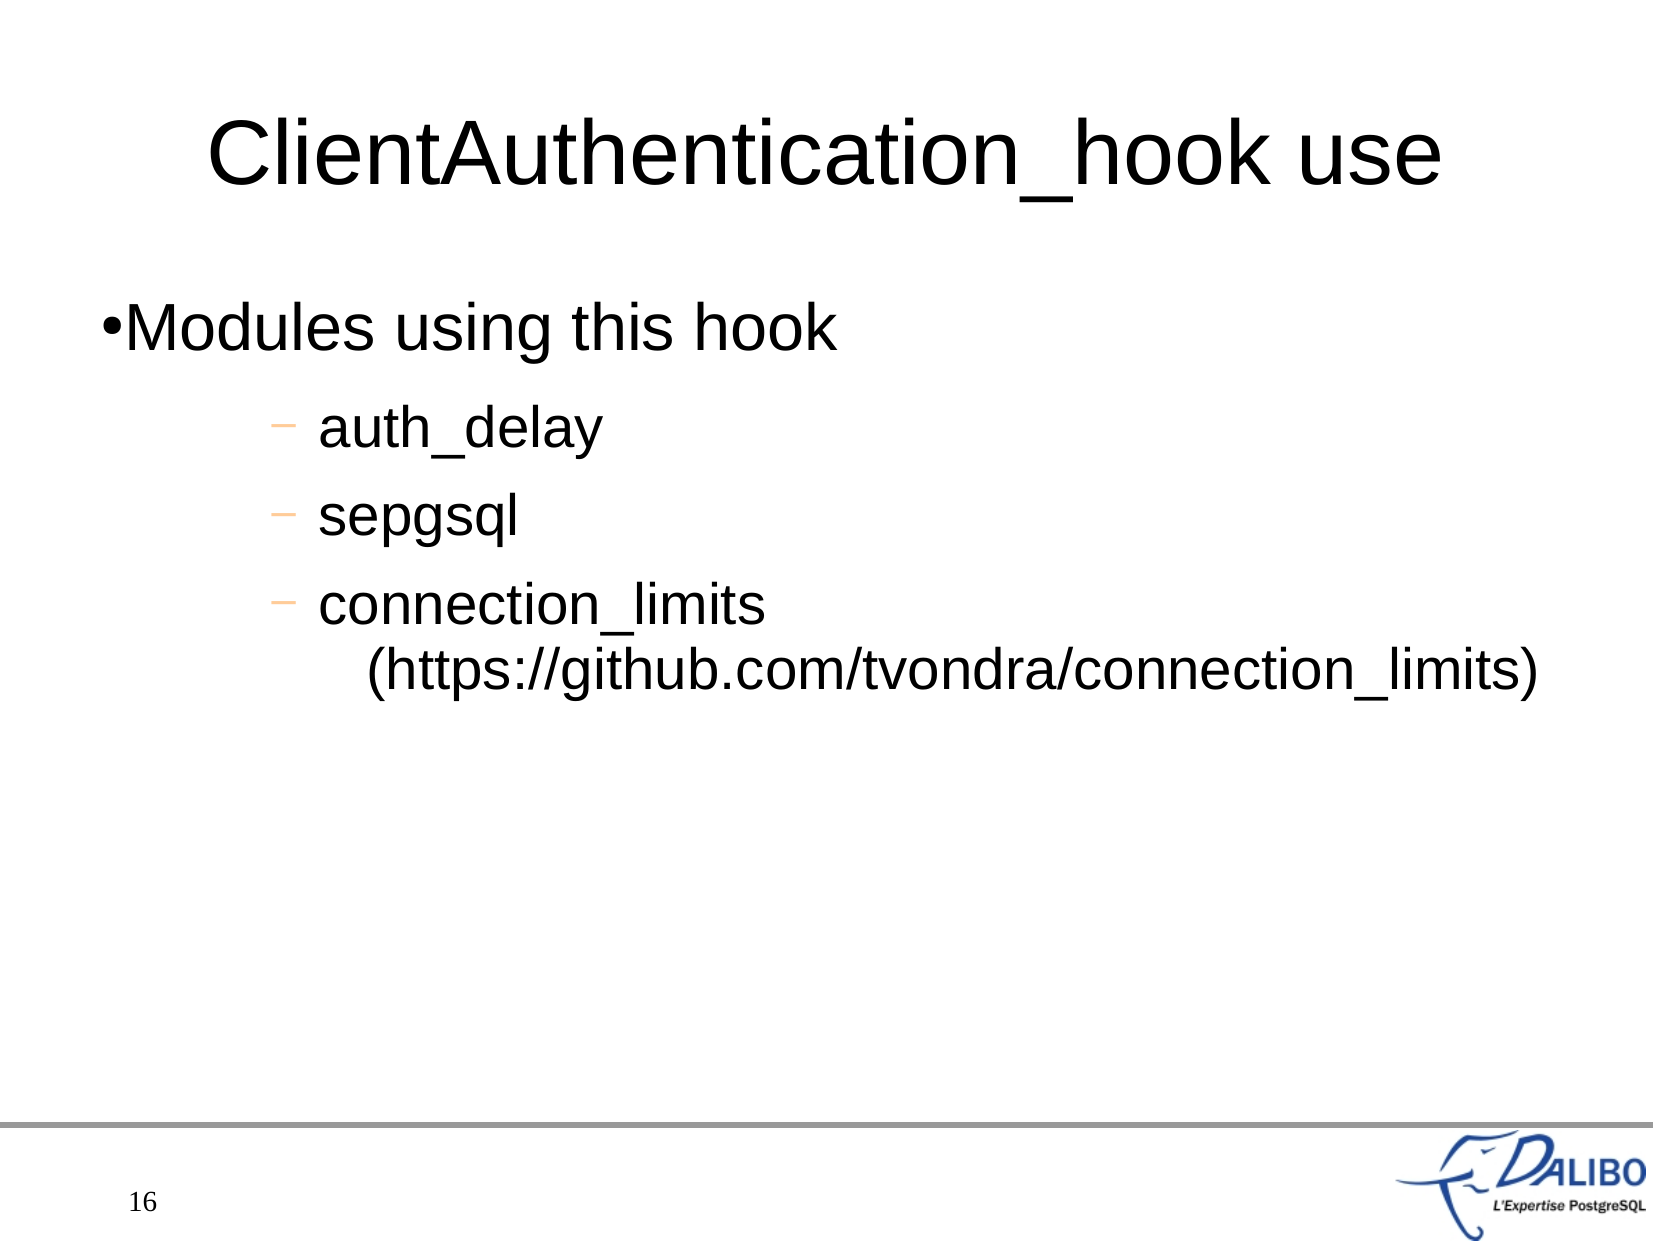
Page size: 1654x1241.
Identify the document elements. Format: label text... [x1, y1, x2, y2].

title ClientAuthentication_hook use [82, 49, 1571, 257]
picture [1395, 1130, 1646, 1241]
list Modules using this hook auth_delay sepgsql connection_limits (https://github.com/tvondra/connection_limits) [82, 290, 1571, 1109]
